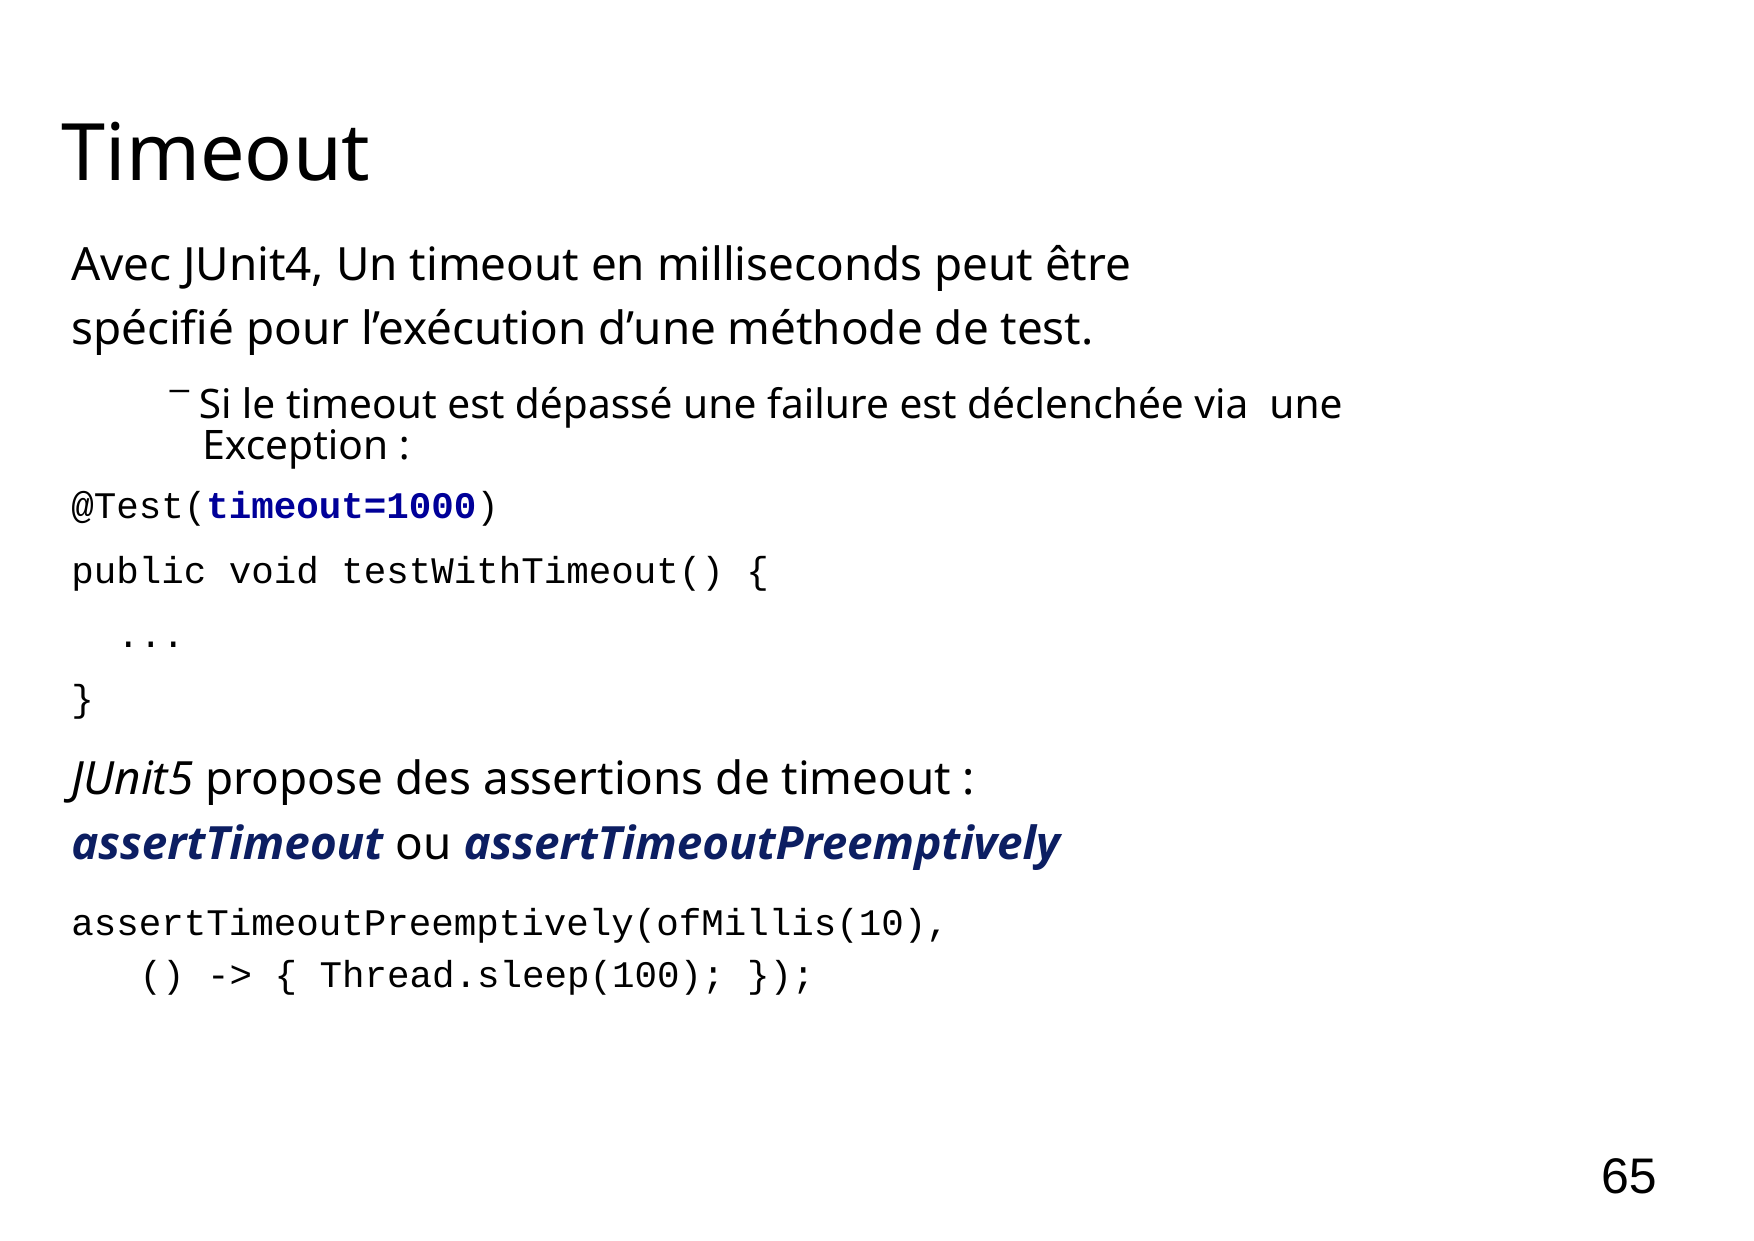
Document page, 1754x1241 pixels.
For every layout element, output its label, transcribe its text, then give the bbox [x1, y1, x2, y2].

text_box 65 [1594, 1135, 1658, 1204]
title Timeout [59, 98, 1695, 309]
text_box Avec JUnit4, Un timeout en milliseconds peut être spécifié pour l’exécution d’une méthode de test. – Si le timeout est dépassé une failure est déclenchée via une Exception : @Test(timeout=1000) public void testWithTimeout() { ... } JUnit5 propose des assertions de timeout : assertTimeout ou assertTimeoutPreemptively assertTimeoutPreemptively(ofMillis(10), () -> { Thread.sleep(100); }); [69, 219, 1345, 995]
